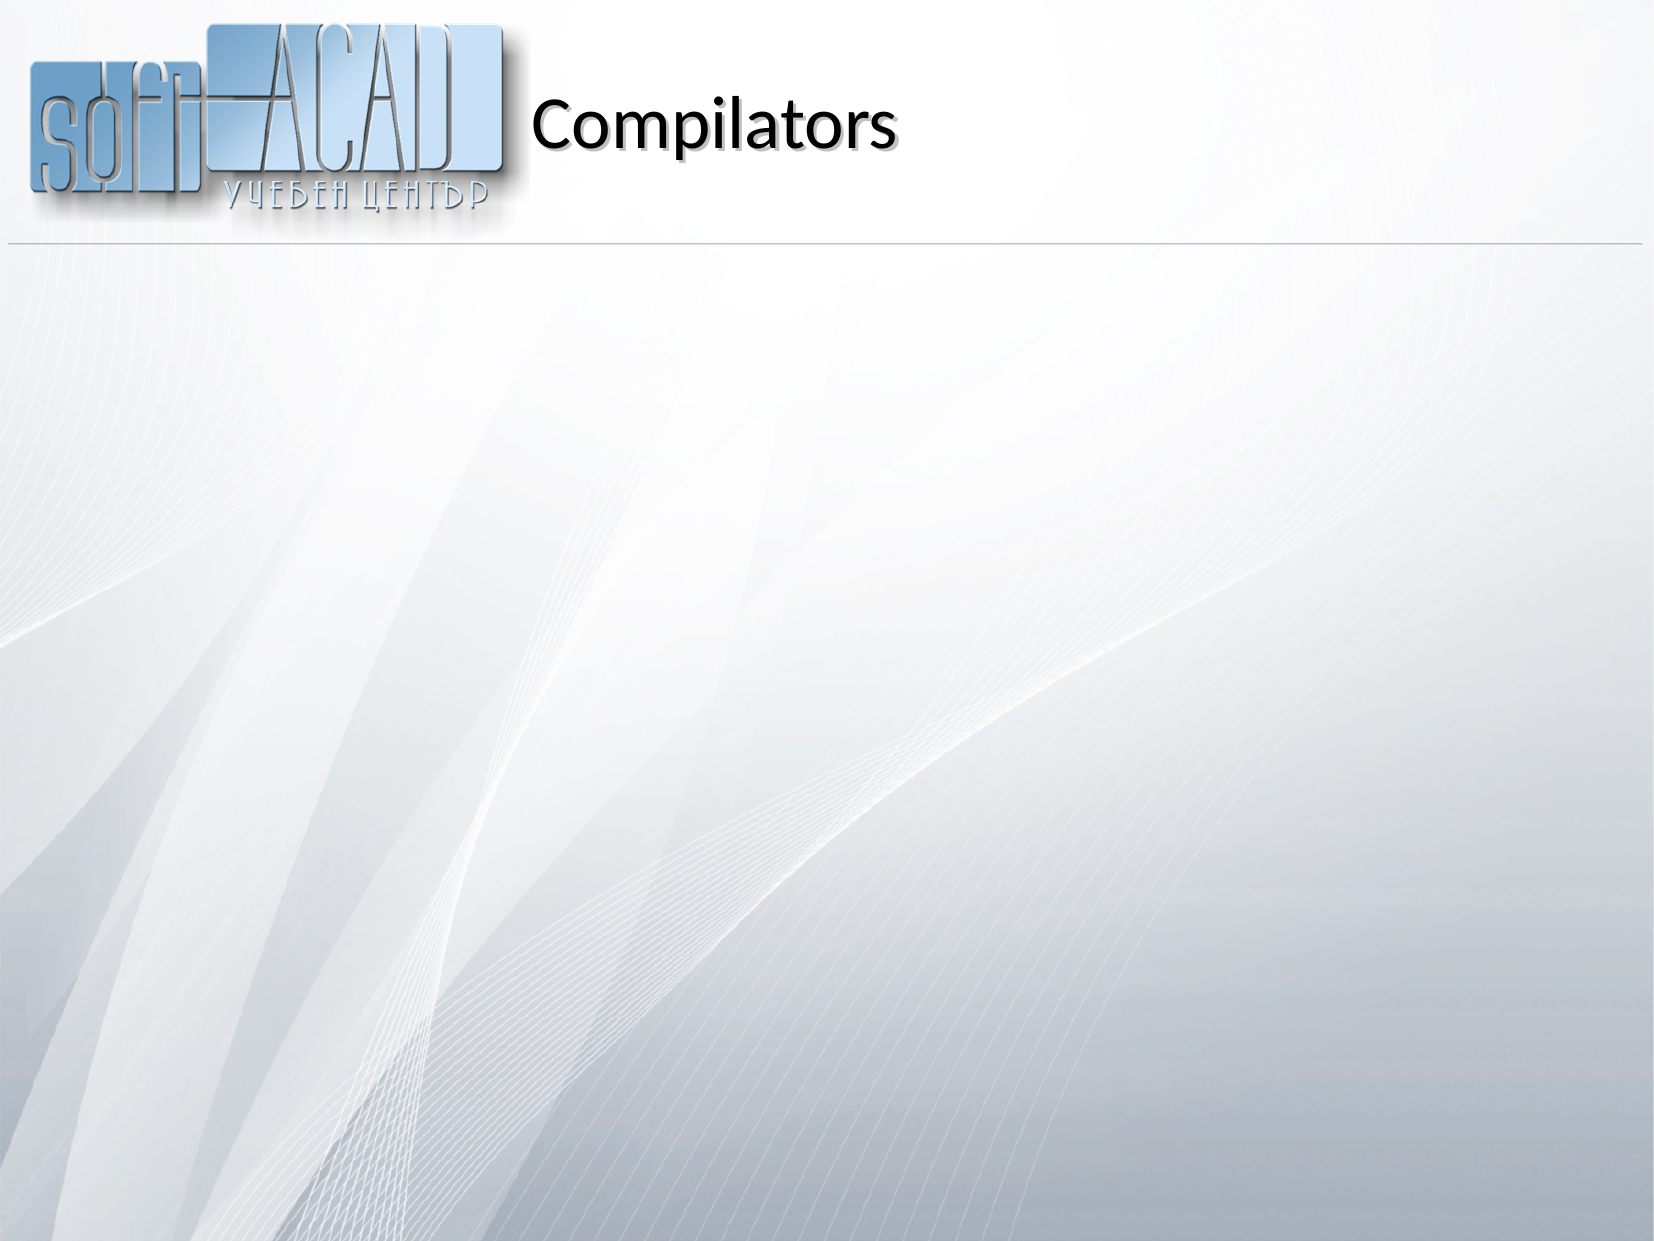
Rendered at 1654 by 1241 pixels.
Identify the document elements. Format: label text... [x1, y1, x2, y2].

title Compilators [531, 0, 1571, 237]
